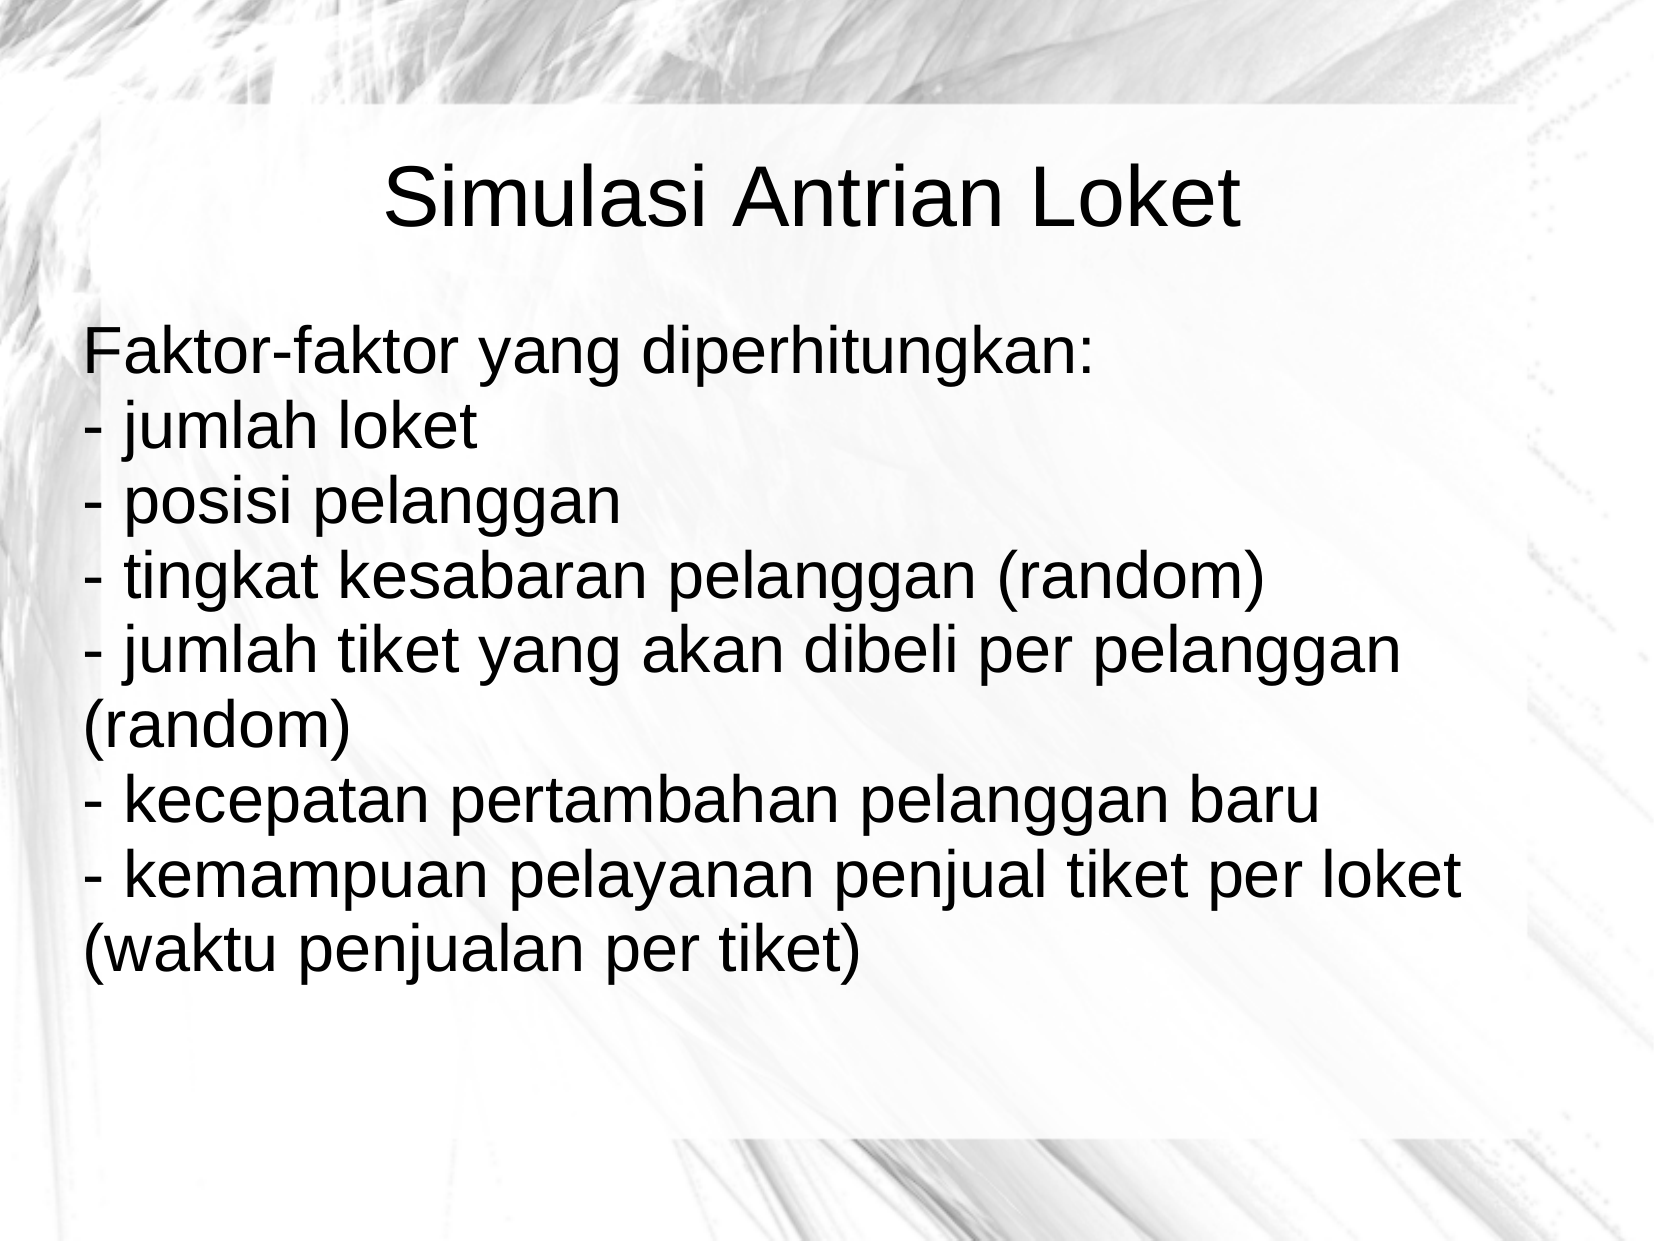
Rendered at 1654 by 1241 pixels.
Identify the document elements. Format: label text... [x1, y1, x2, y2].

title Simulasi Antrian Loket [118, 112, 1506, 281]
subtitle Faktor-faktor yang diperhitungkan: - jumlah loket - posisi pelanggan - tingkat kesabaran pelanggan (random) - jumlah tiket yang akan dibeli per pelanggan (random) - kecepatan pertambahan pelanggan baru - kemampuan pelayanan penjual tiket per loket (waktu penjualan per tiket) [82, 290, 1538, 1010]
picture [0, 0, 1654, 1241]
